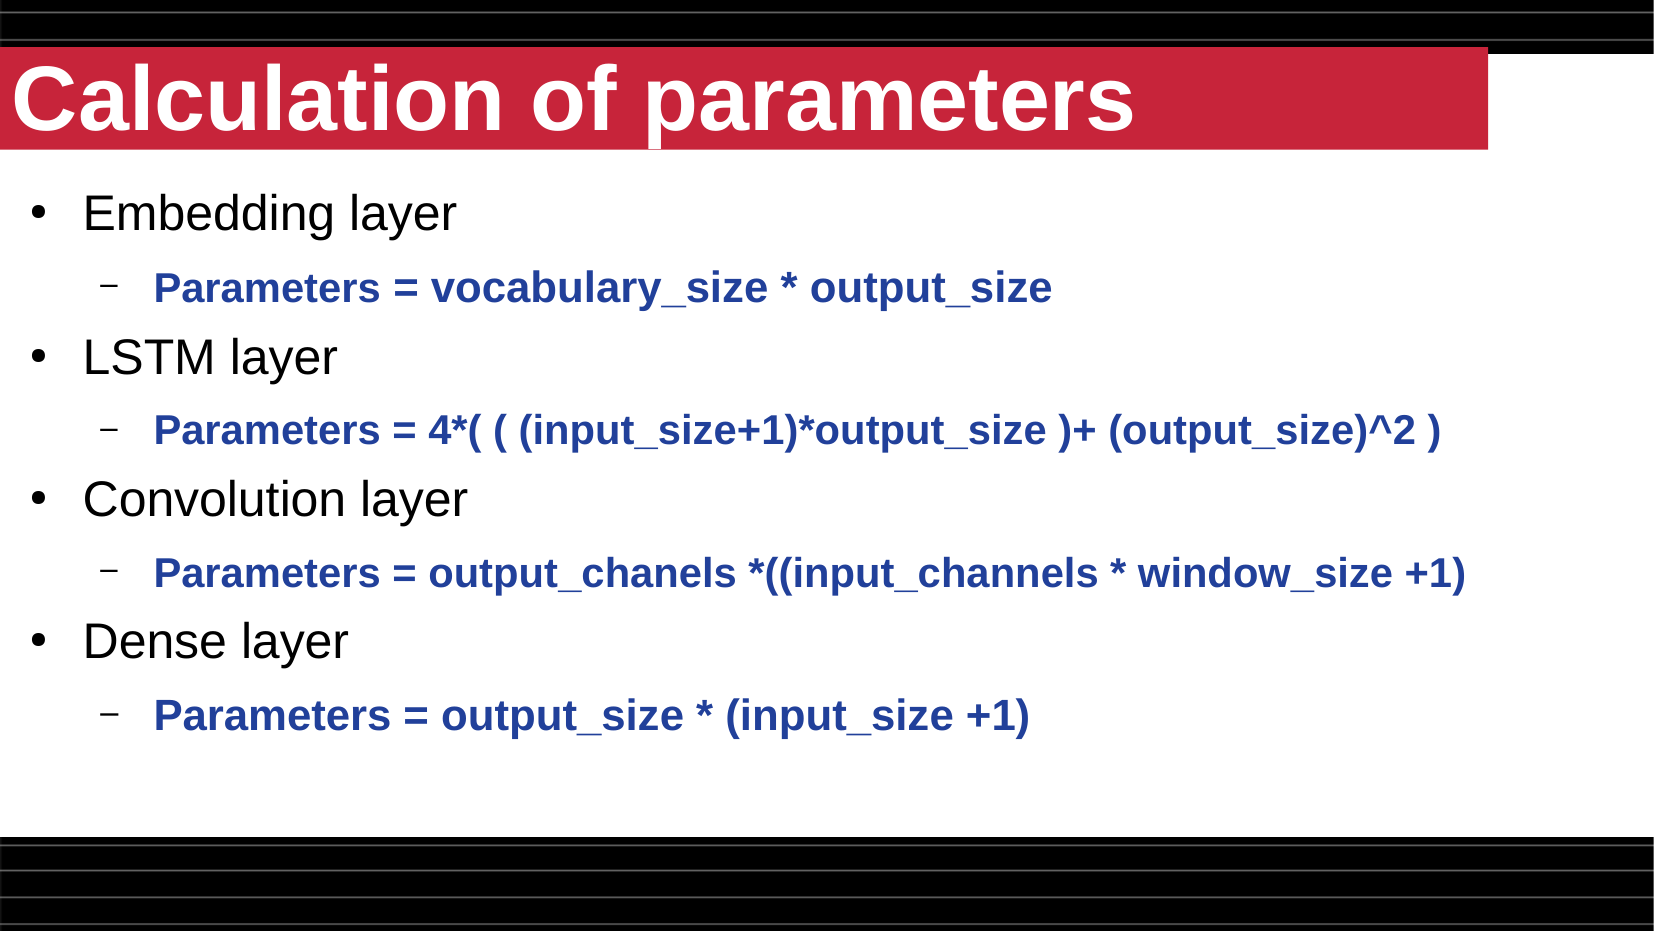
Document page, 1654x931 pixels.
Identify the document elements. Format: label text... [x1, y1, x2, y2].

title Calculation of parameters [0, 47, 1489, 150]
picture [0, 0, 1654, 54]
list Embedding layer Parameters = vocabulary_size * output_size LSTM layer Parameters = 4*( ( (input_size+1)*output_size )+ (output_size)^2 ) Convolution layer Parameters = output_chanels *((input_channels * window_size +1) Dense layer Parameters = output_size * (input_size +1) [11, 185, 1477, 839]
picture [0, 837, 1654, 931]
